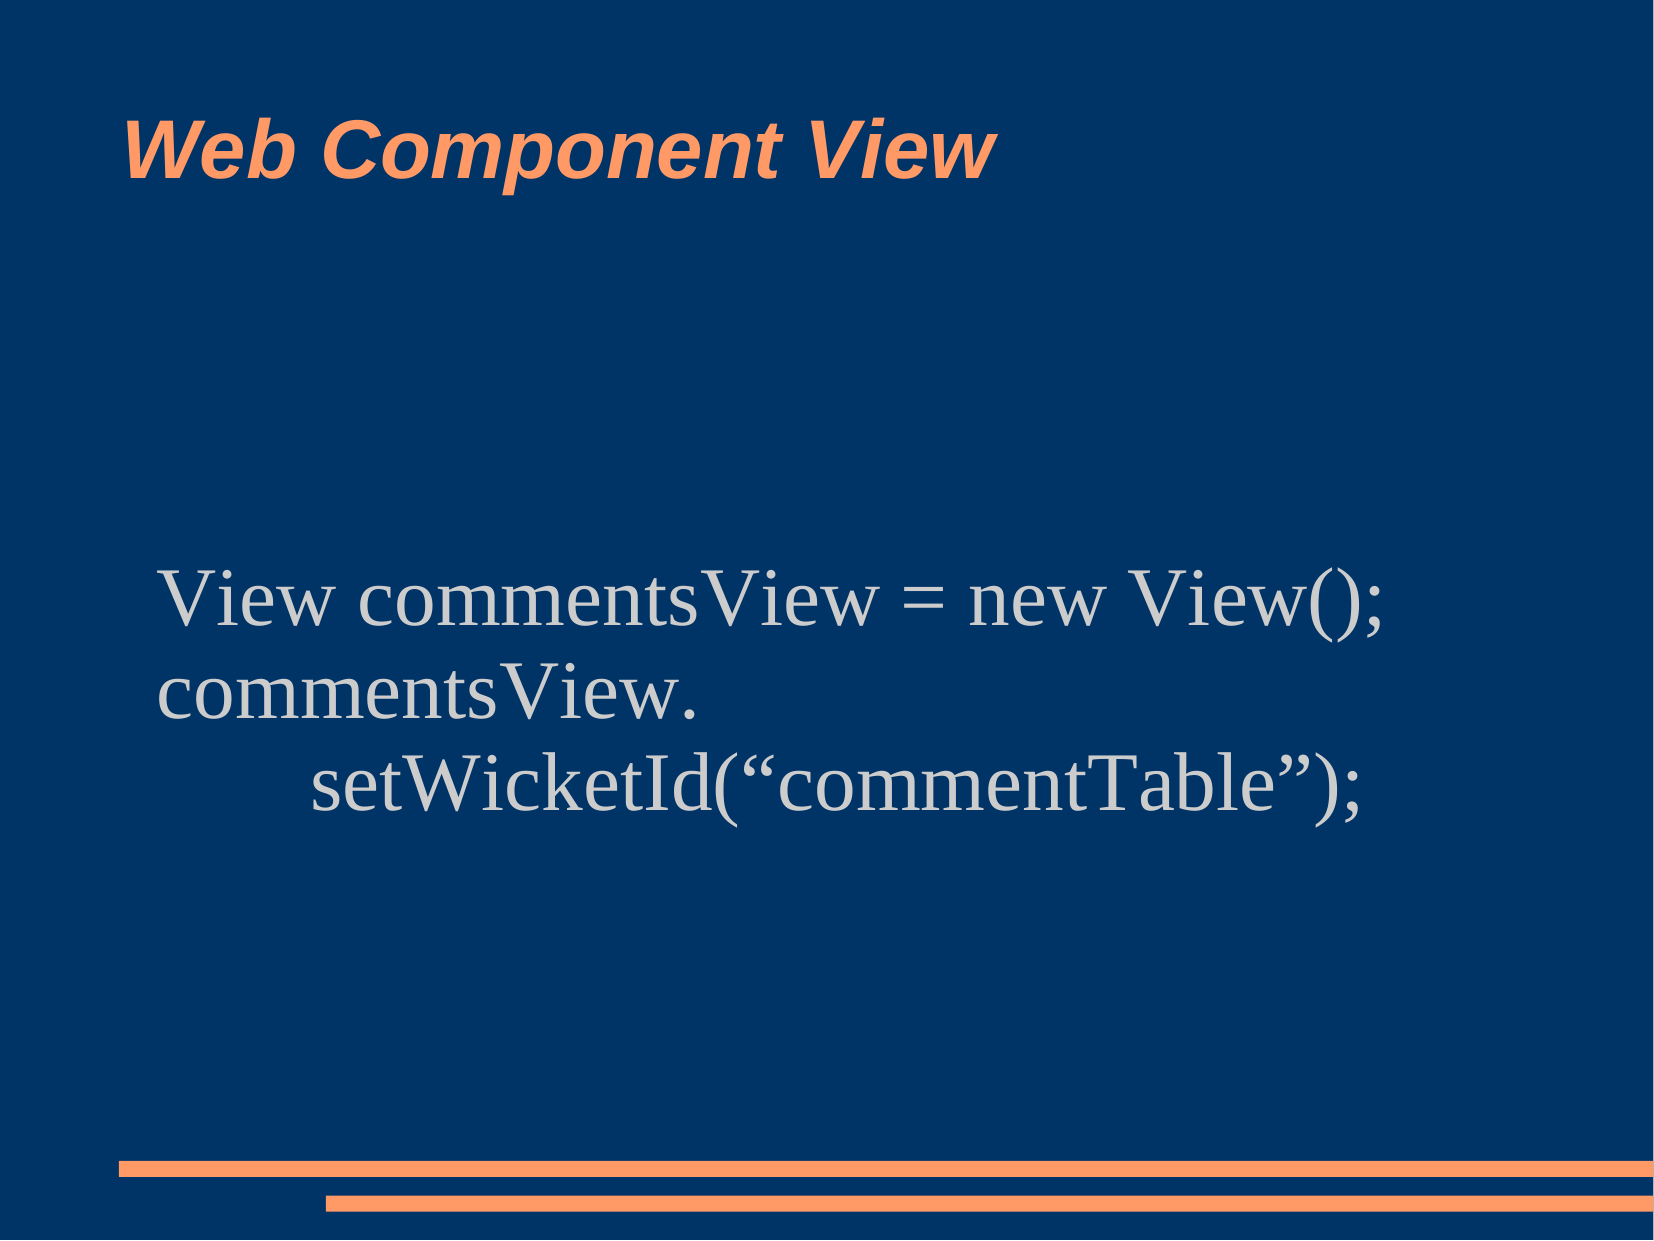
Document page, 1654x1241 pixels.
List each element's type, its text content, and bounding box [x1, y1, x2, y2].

title Web Component View [121, 46, 1534, 254]
subtitle View commentsView = new View(); commentsView. setWicketId(“commentTable”); [121, 322, 1561, 1133]
